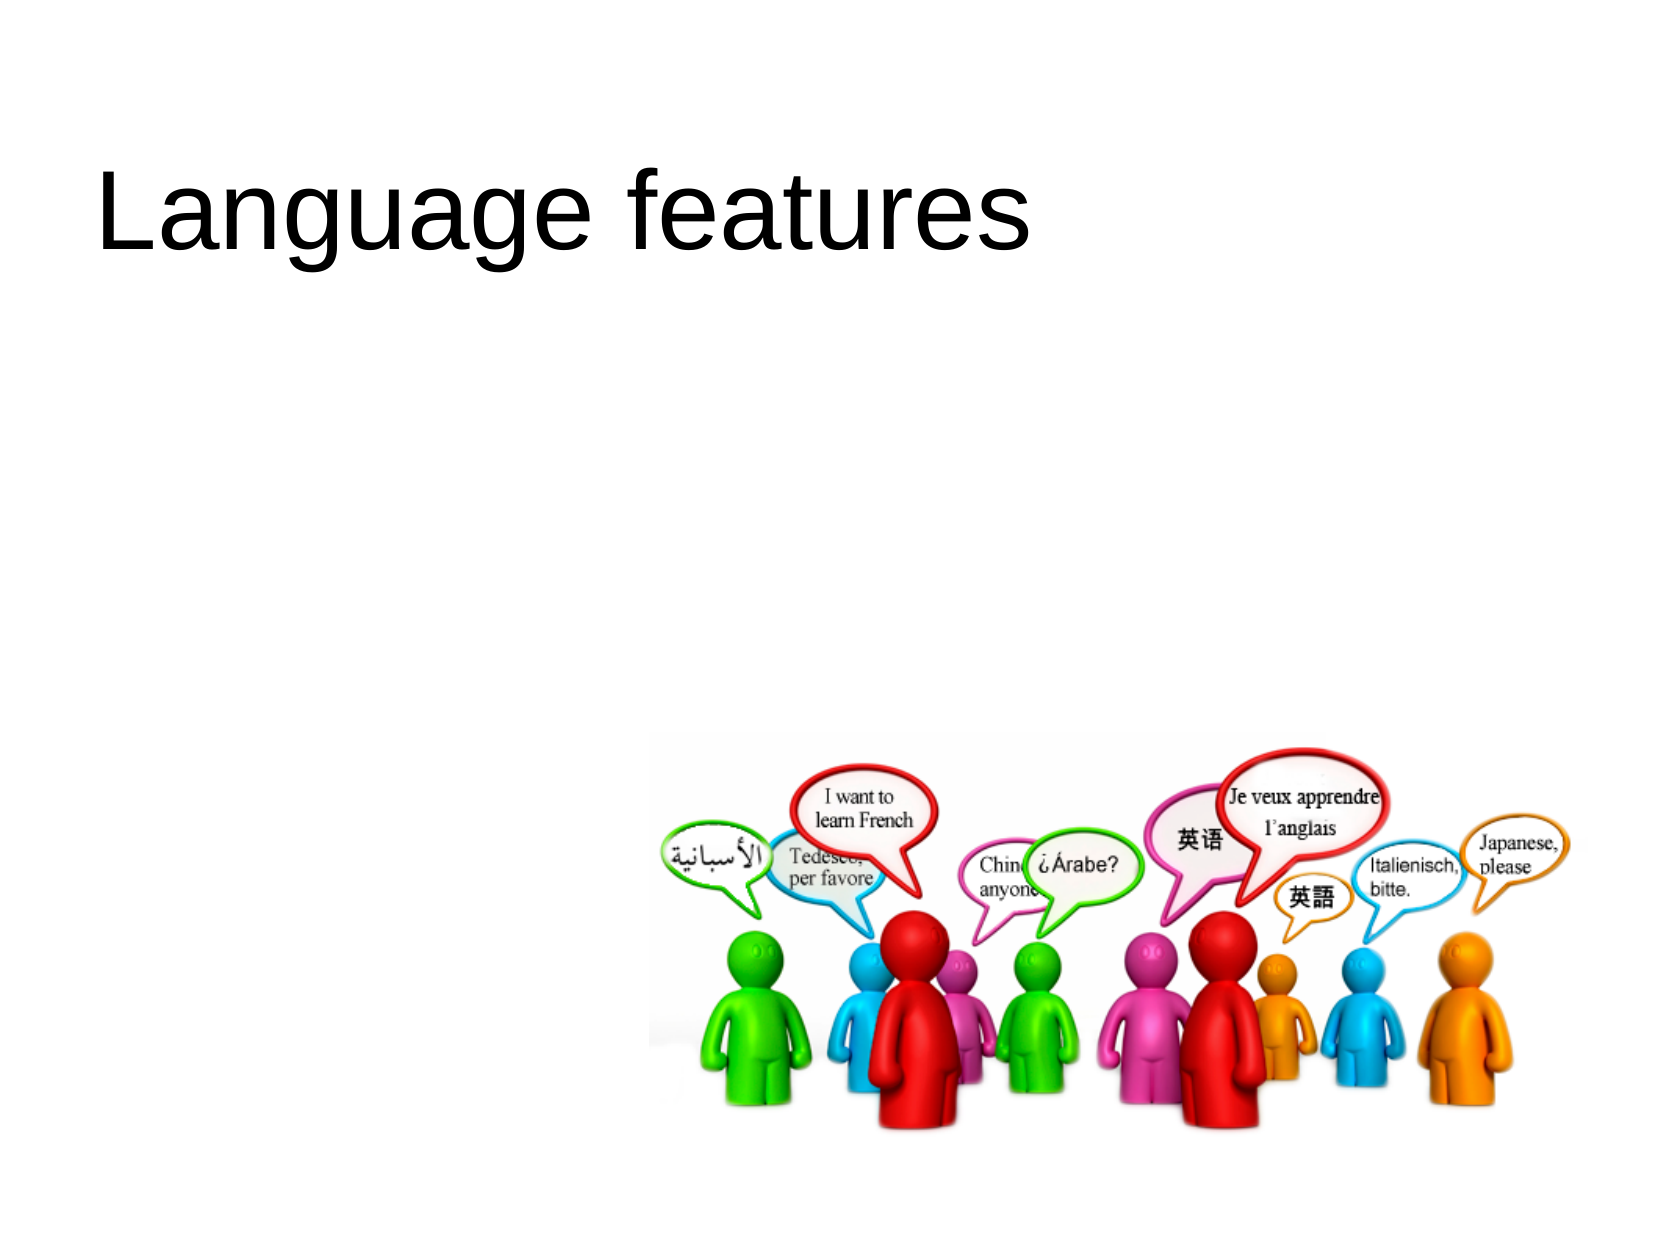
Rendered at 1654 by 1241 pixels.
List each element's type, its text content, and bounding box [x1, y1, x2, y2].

picture [649, 732, 1588, 1152]
subtitle Language features [94, 114, 1087, 308]
